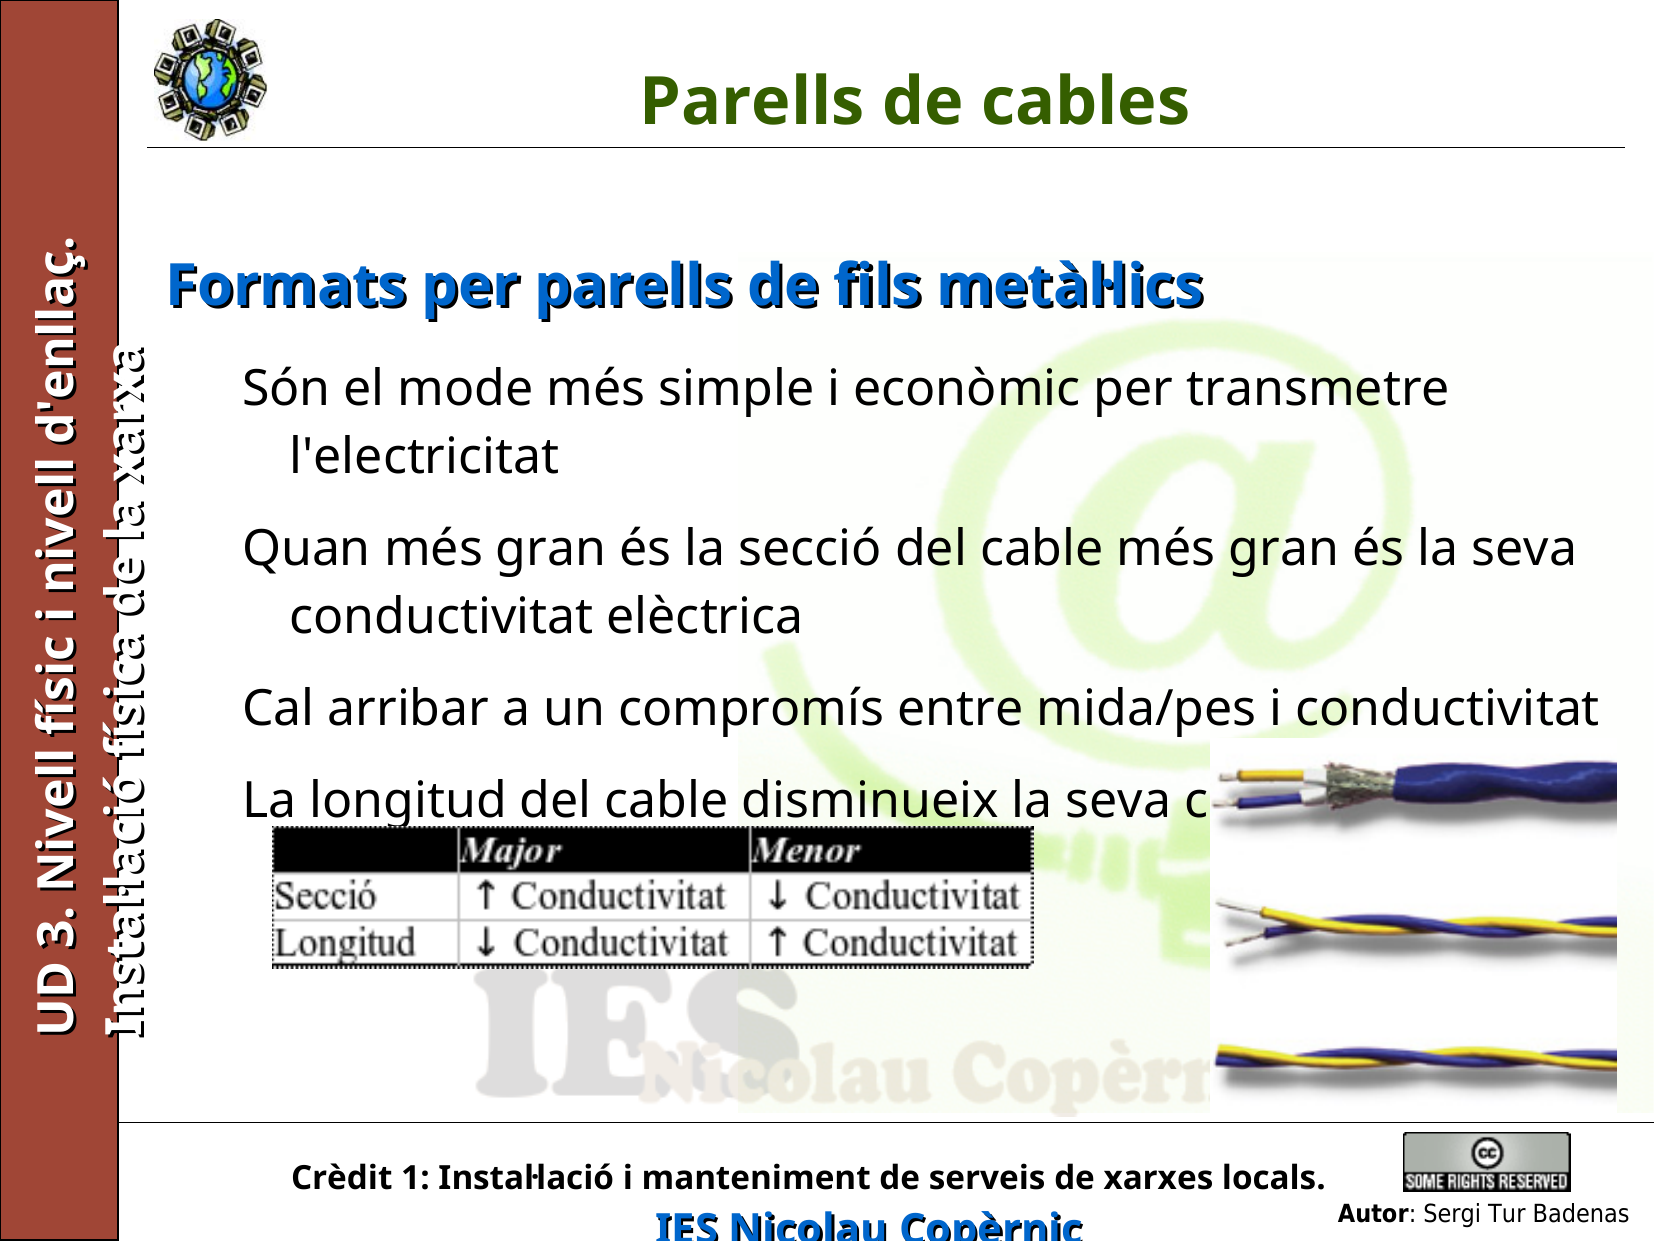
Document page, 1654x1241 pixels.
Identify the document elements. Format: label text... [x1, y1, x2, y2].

picture [466, 252, 1654, 1120]
picture [272, 826, 1034, 969]
title Parells de cables [171, 56, 1654, 141]
list Formats per parells de fils metàl·lics Són el mode més simple i econòmic per transmetre l'electricitat Quan més gran és la secció del cable més gran és la seva conductivitat elèctrica Cal arribar a un compromís entre mida/pes i conductivitat La longitud del cable disminueix la seva conductivitat [147, 242, 1636, 1078]
picture [154, 19, 268, 142]
picture [1403, 1132, 1571, 1192]
